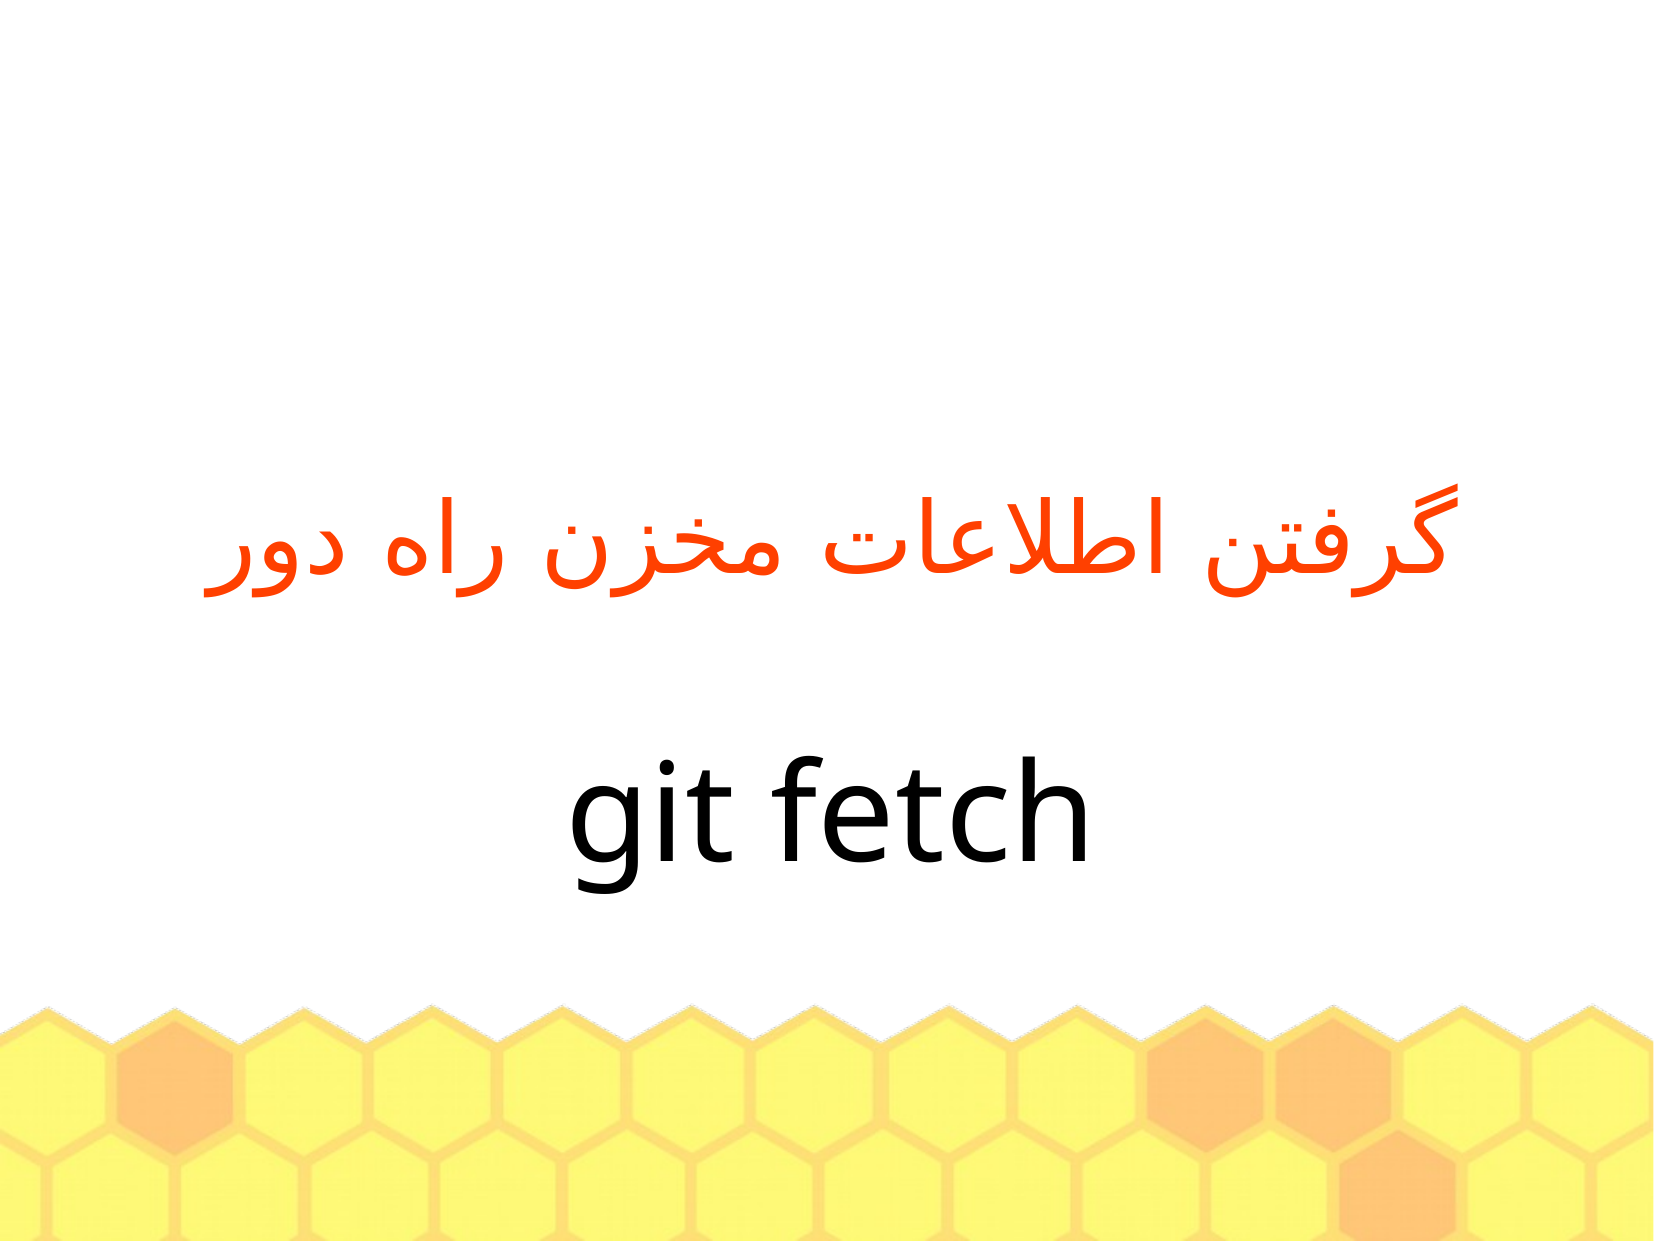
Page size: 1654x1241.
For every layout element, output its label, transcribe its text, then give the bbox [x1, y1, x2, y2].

picture [0, 1001, 1654, 1241]
title git fetch [86, 705, 1576, 913]
title گرفتن اطلاعات مخزن راه دور [90, 435, 1579, 643]
